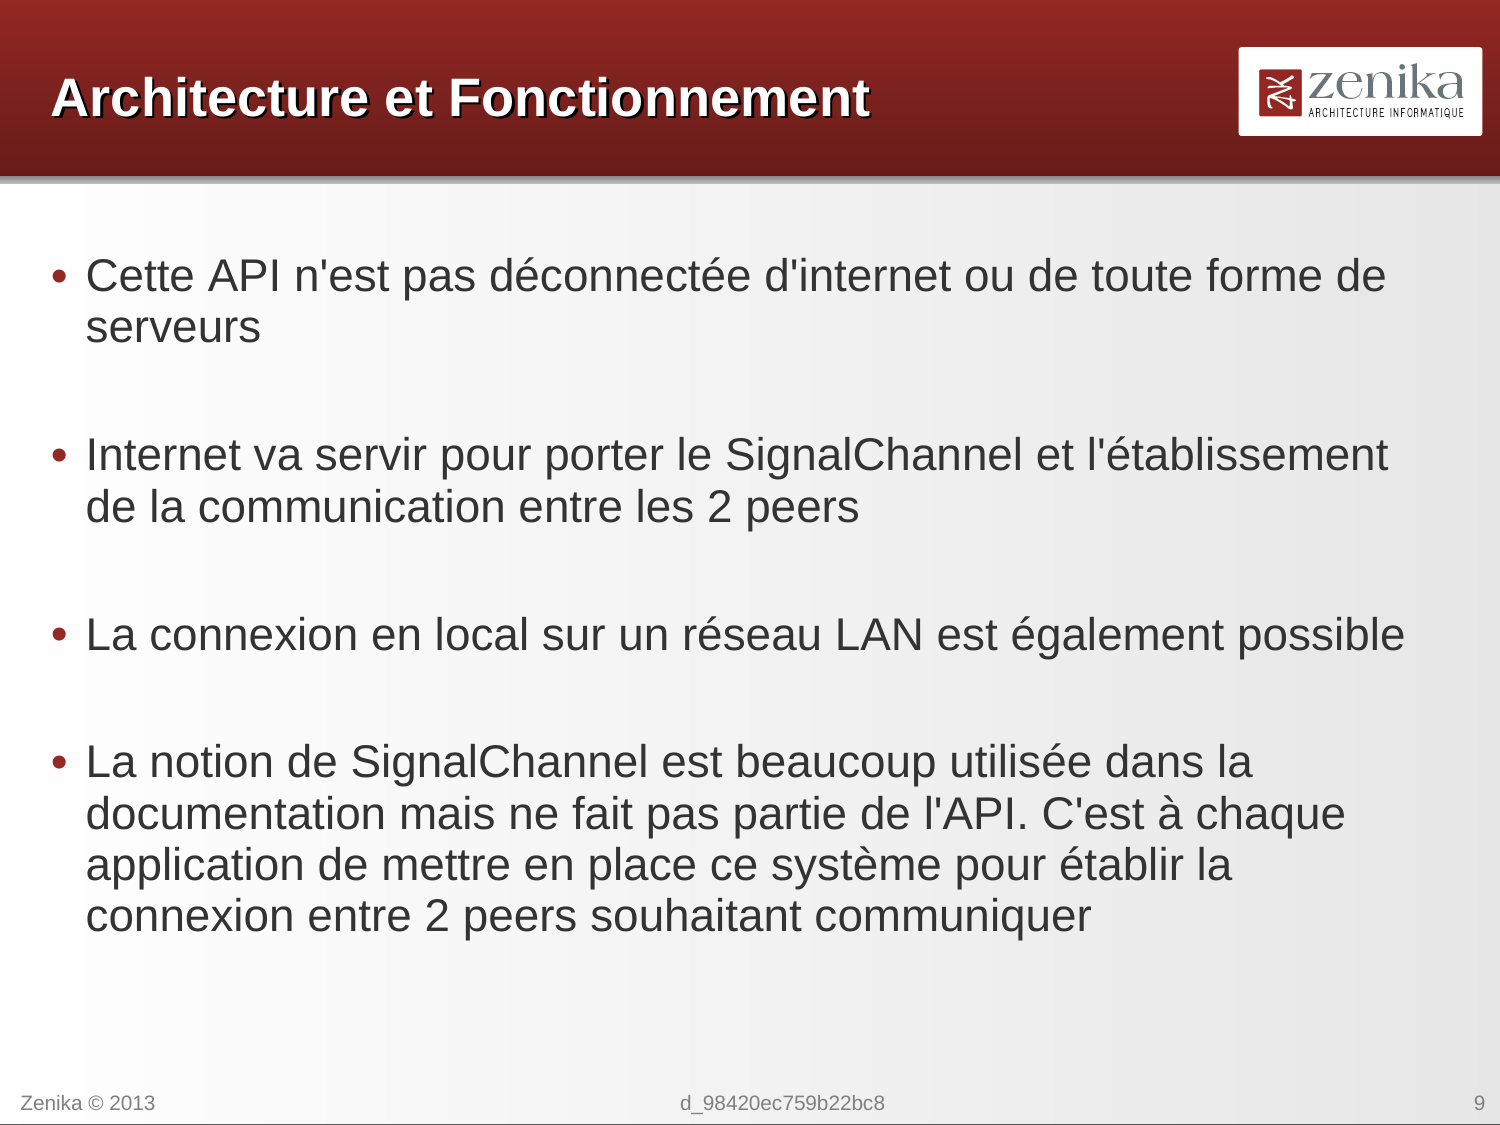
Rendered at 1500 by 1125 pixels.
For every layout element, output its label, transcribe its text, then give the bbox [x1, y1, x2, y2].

title Architecture et Fonctionnement [50, 15, 1206, 180]
picture [1257, 58, 1464, 125]
list Cette API n'est pas déconnectée d'internet ou de toute forme de serveurs Internet va servir pour porter le SignalChannel et l'établissement de la communication entre les 2 peers La connexion en local sur un réseau LAN est également possible La notion de SignalChannel est beaucoup utilisée dans la documentation mais ne fait pas partie de l'API. C'est à chaque application de mettre en place ce système pour établir la connexion entre 2 peers souhaitant communiquer [50, 250, 1435, 1052]
